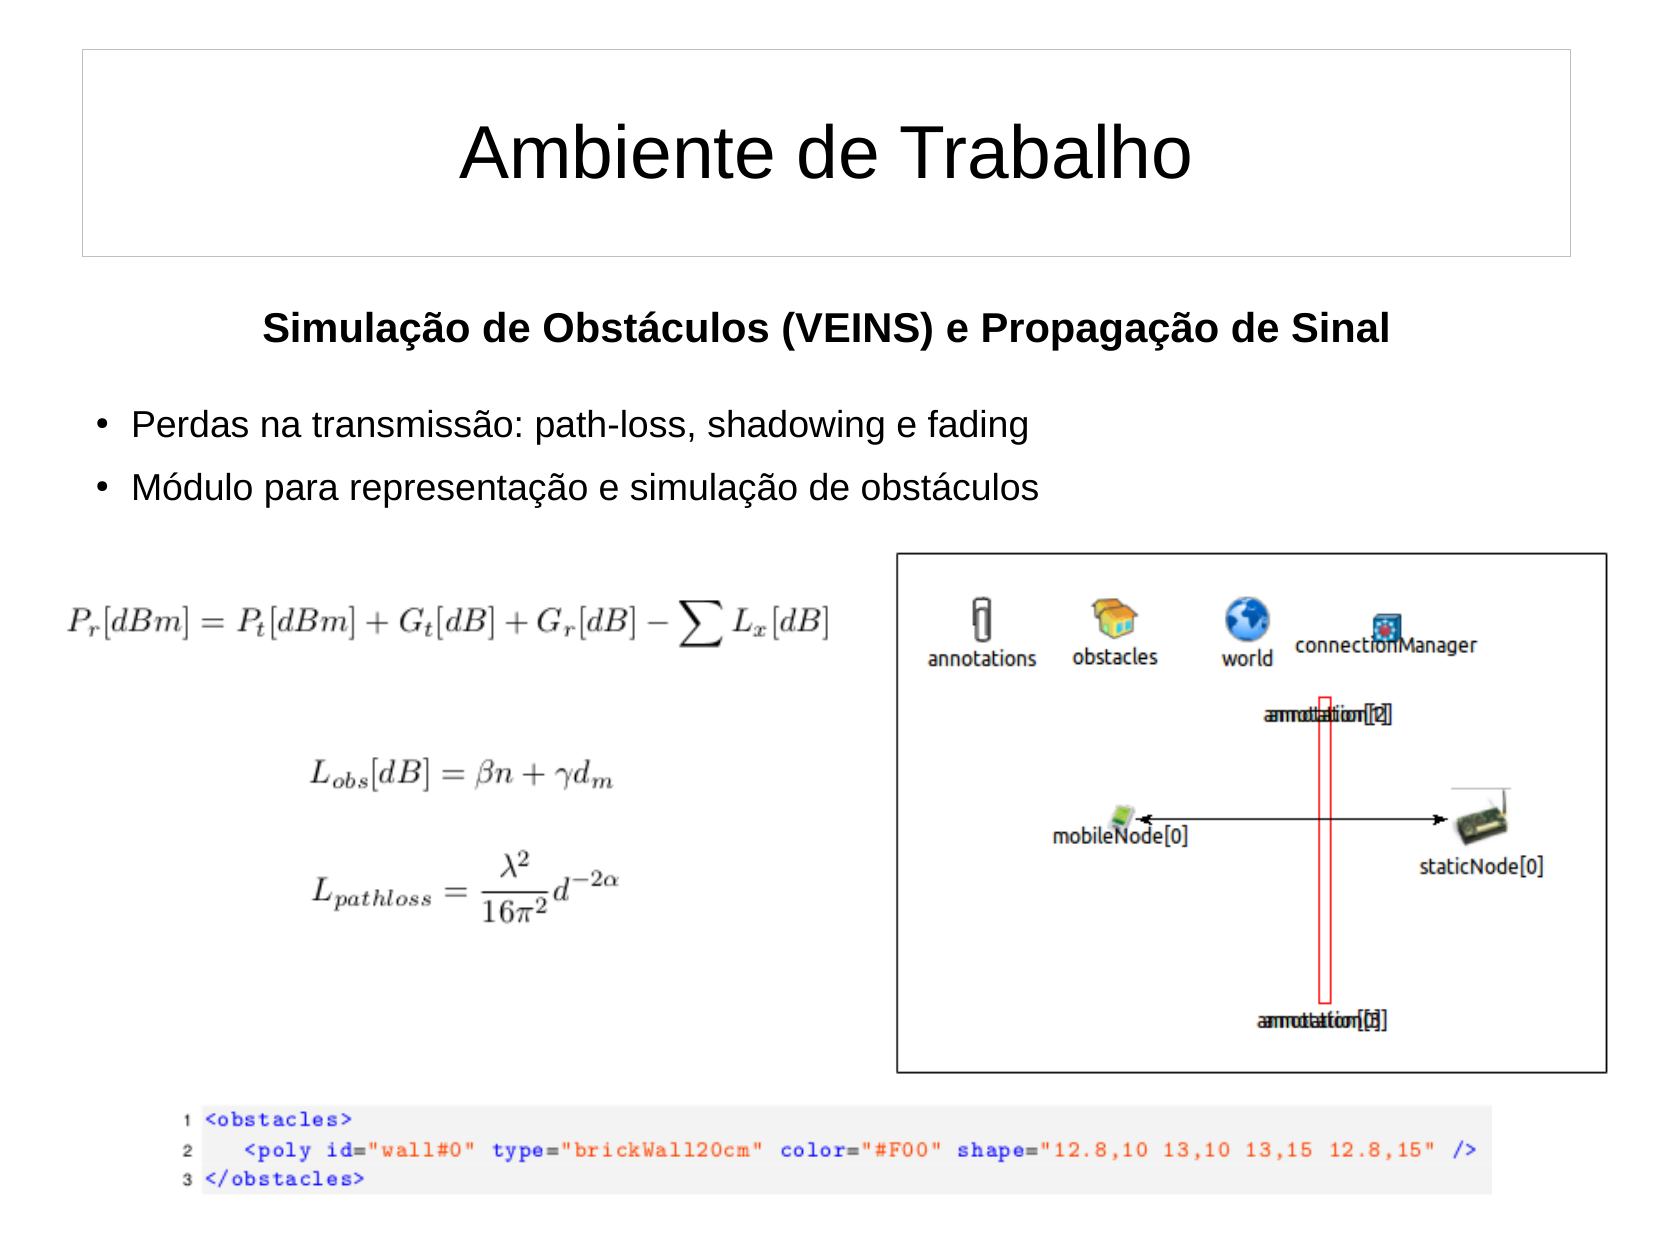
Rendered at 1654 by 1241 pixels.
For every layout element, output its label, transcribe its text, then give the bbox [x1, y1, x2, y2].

title Ambiente de Trabalho [82, 49, 1571, 257]
text_box Simulação de Obstáculos (VEINS) e Propagação de Sinal [241, 297, 1412, 359]
picture [295, 843, 646, 935]
picture [300, 738, 625, 803]
picture [45, 581, 853, 664]
text_box Perdas na transmissão: path-loss, shadowing e fading Módulo para representação e simulação de obstáculos [80, 375, 1576, 526]
picture [885, 543, 1621, 1084]
picture [162, 1094, 1492, 1202]
